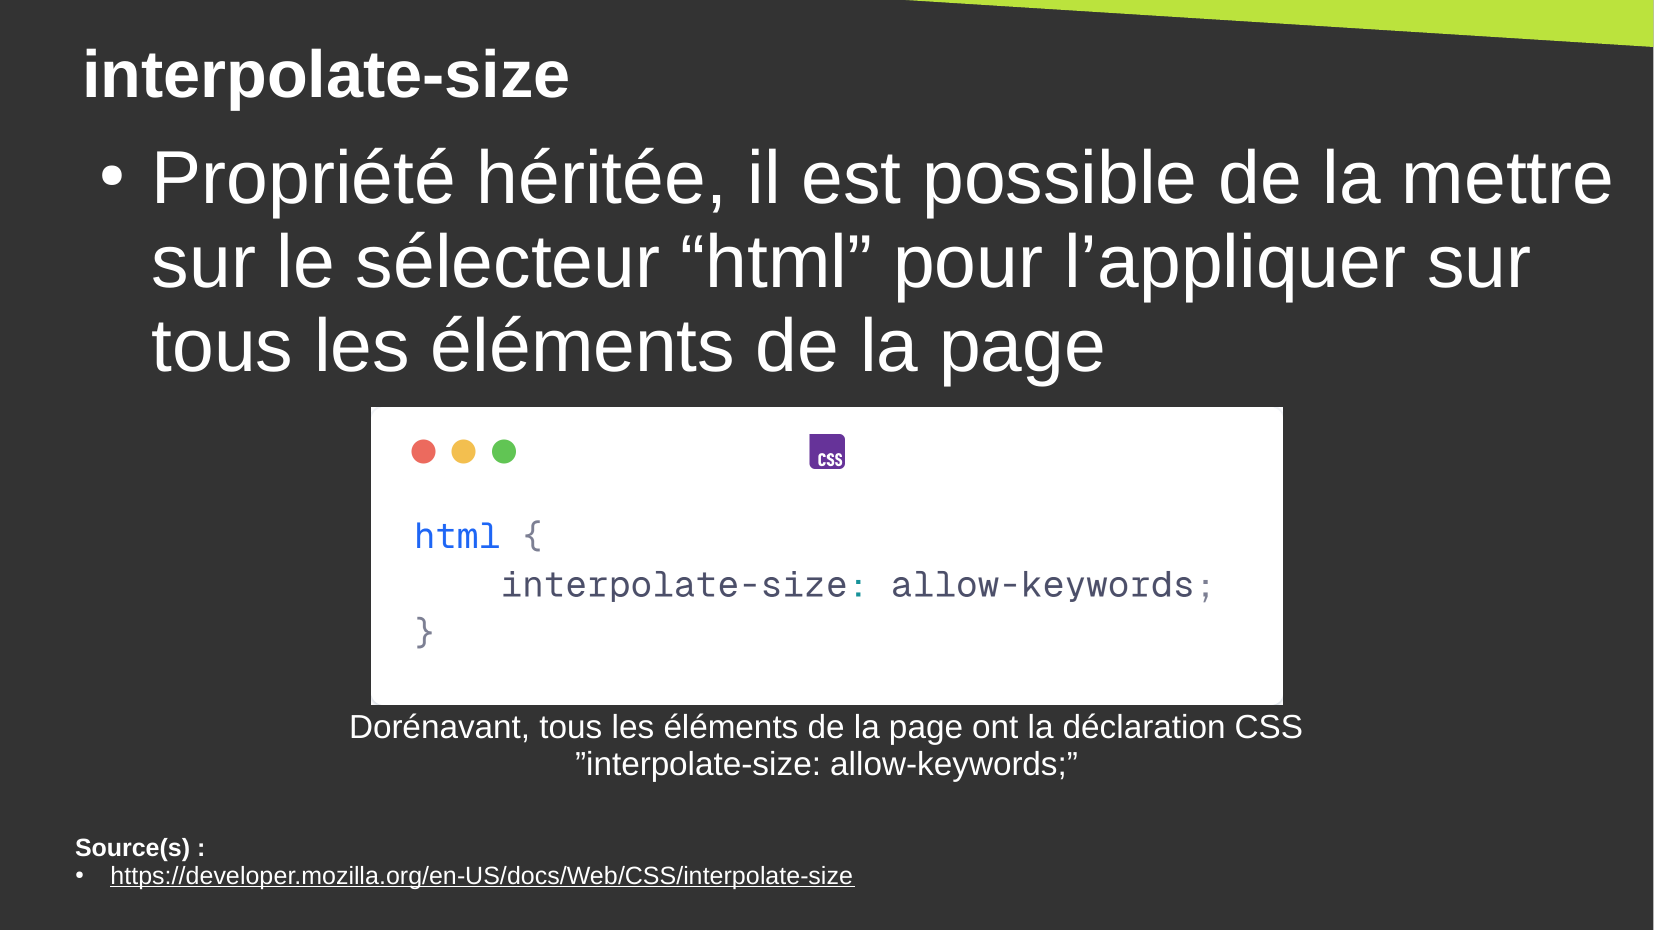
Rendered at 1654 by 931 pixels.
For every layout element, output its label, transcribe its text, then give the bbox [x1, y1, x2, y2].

list Propriété héritée, il est possible de la mettre sur le sélecteur “html” pour l’appliquer sur tous les éléments de la page [80, 135, 1649, 390]
text_box Source(s) : https://developer.mozilla.org/en-US/docs/Web/CSS/interpolate-size [60, 826, 1546, 926]
title interpolate-size [82, 37, 1571, 114]
picture [371, 407, 1283, 705]
text_box [905, 0, 1654, 48]
title Dorénavant, tous les éléments de la page ont la déclaration CSS ”interpolate-size: allow-keywords;” [305, 708, 1349, 793]
